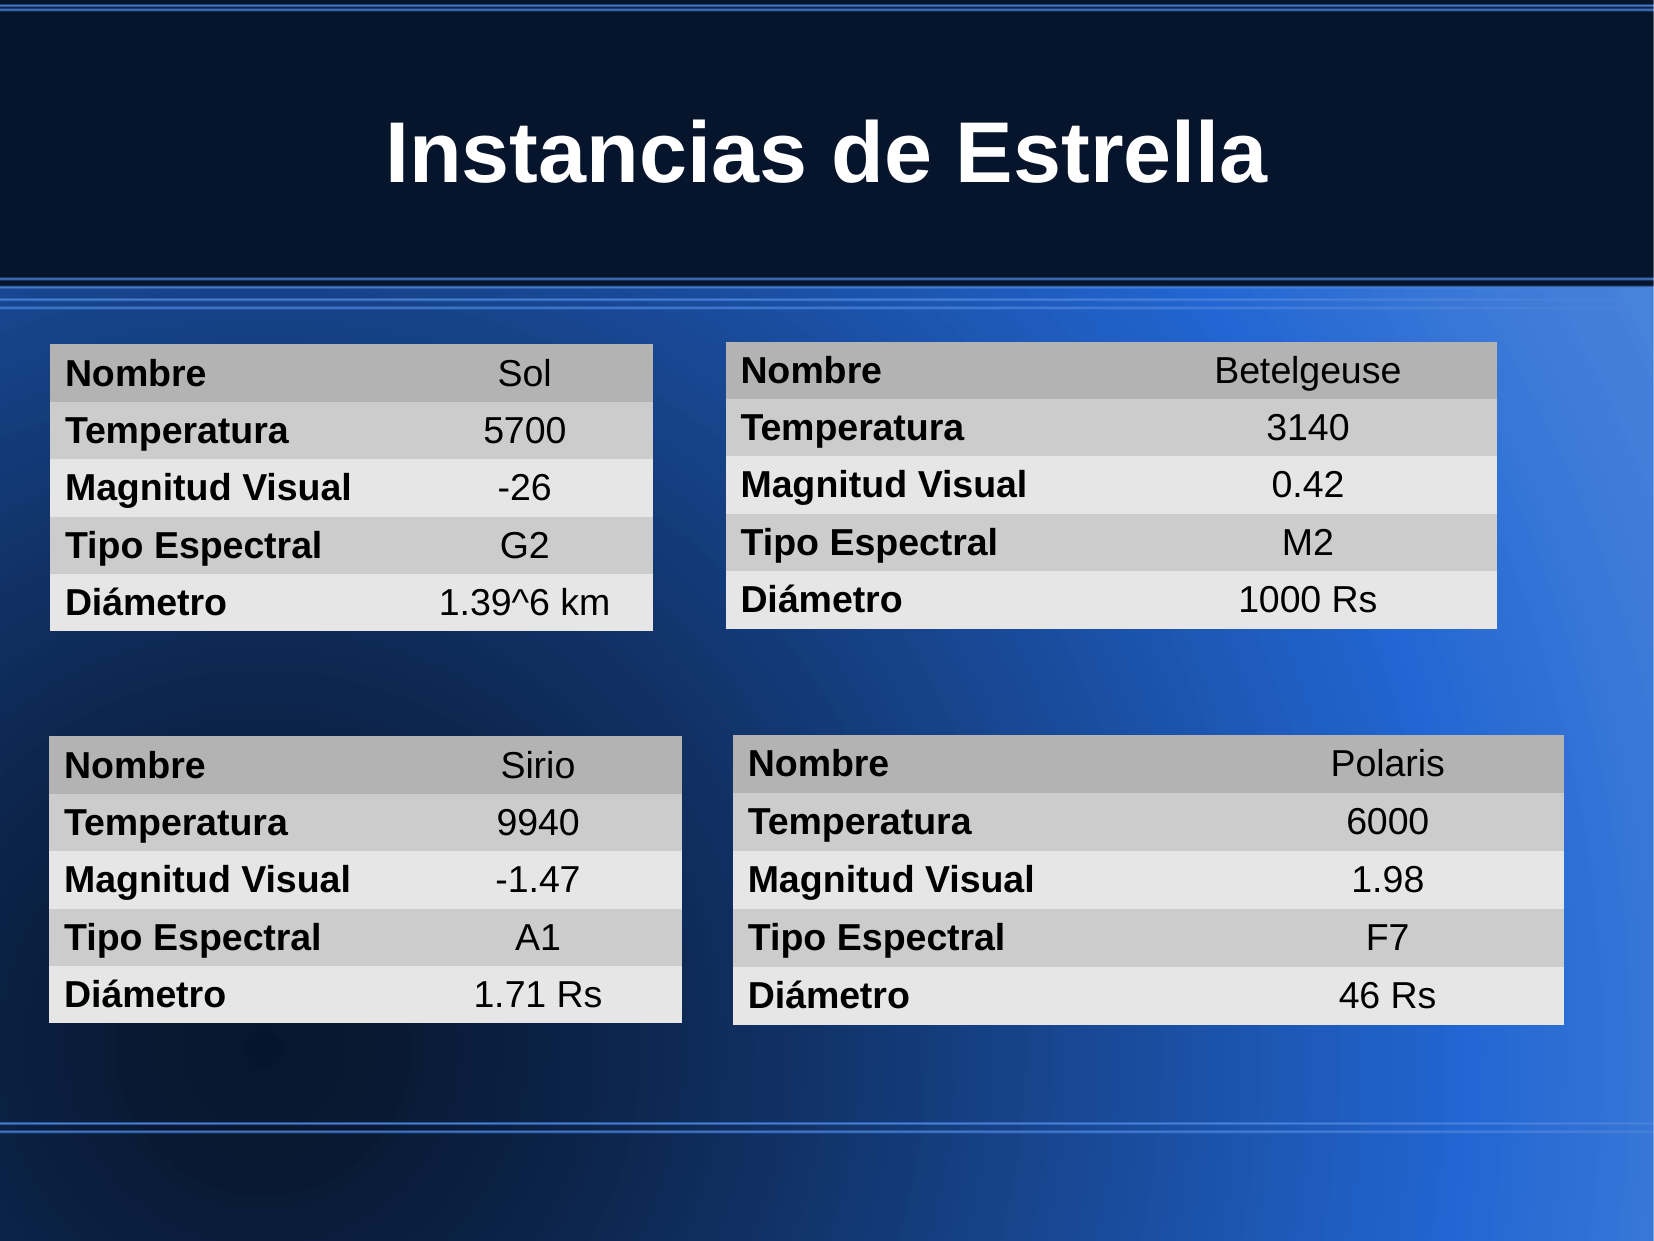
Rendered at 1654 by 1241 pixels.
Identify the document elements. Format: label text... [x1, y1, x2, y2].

table_header Nombre [726, 342, 1119, 399]
table_cell -26 [397, 459, 653, 517]
table_cell Magnitud Visual [50, 459, 397, 517]
table_header Polaris [1211, 735, 1564, 793]
table_cell 1.98 [1211, 851, 1564, 909]
table_header Sirio [395, 736, 682, 794]
table_cell Diámetro [726, 571, 1119, 629]
table_cell Diámetro [49, 966, 395, 1023]
table_cell 1.39^6 km [397, 574, 653, 631]
table_cell 5700 [397, 402, 653, 459]
table_cell 9940 [395, 794, 682, 851]
table_cell Tipo Espectral [50, 517, 397, 574]
table_cell Diámetro [50, 574, 397, 631]
table_cell Temperatura [50, 402, 397, 459]
table_cell 6000 [1211, 793, 1564, 851]
table_cell M2 [1119, 514, 1497, 571]
table_cell 1000 Rs [1119, 571, 1497, 629]
table_cell Tipo Espectral [49, 909, 395, 966]
table_cell F7 [1211, 909, 1564, 967]
table_cell Tipo Espectral [726, 514, 1119, 571]
table_cell A1 [395, 909, 682, 966]
table_cell Diámetro [733, 967, 1211, 1025]
table_cell Magnitud Visual [49, 851, 395, 909]
table_cell 1.71 Rs [395, 966, 682, 1023]
table_header Sol [397, 344, 653, 402]
table_cell Temperatura [49, 794, 395, 851]
table_cell 3140 [1119, 399, 1497, 456]
table_cell 0.42 [1119, 456, 1497, 514]
table_header Betelgeuse [1119, 342, 1497, 399]
table_cell -1.47 [395, 851, 682, 909]
table_cell Magnitud Visual [733, 851, 1211, 909]
picture [0, 0, 1654, 1241]
table_cell G2 [397, 517, 653, 574]
table_cell Temperatura [726, 399, 1119, 456]
table_cell Tipo Espectral [733, 909, 1211, 967]
table_cell 46 Rs [1211, 967, 1564, 1025]
title Instancias de Estrella [82, 49, 1571, 257]
table_header Nombre [50, 344, 397, 402]
table_header Nombre [733, 735, 1211, 793]
table_cell Temperatura [733, 793, 1211, 851]
table_cell Magnitud Visual [726, 456, 1119, 514]
table_header Nombre [49, 736, 395, 794]
